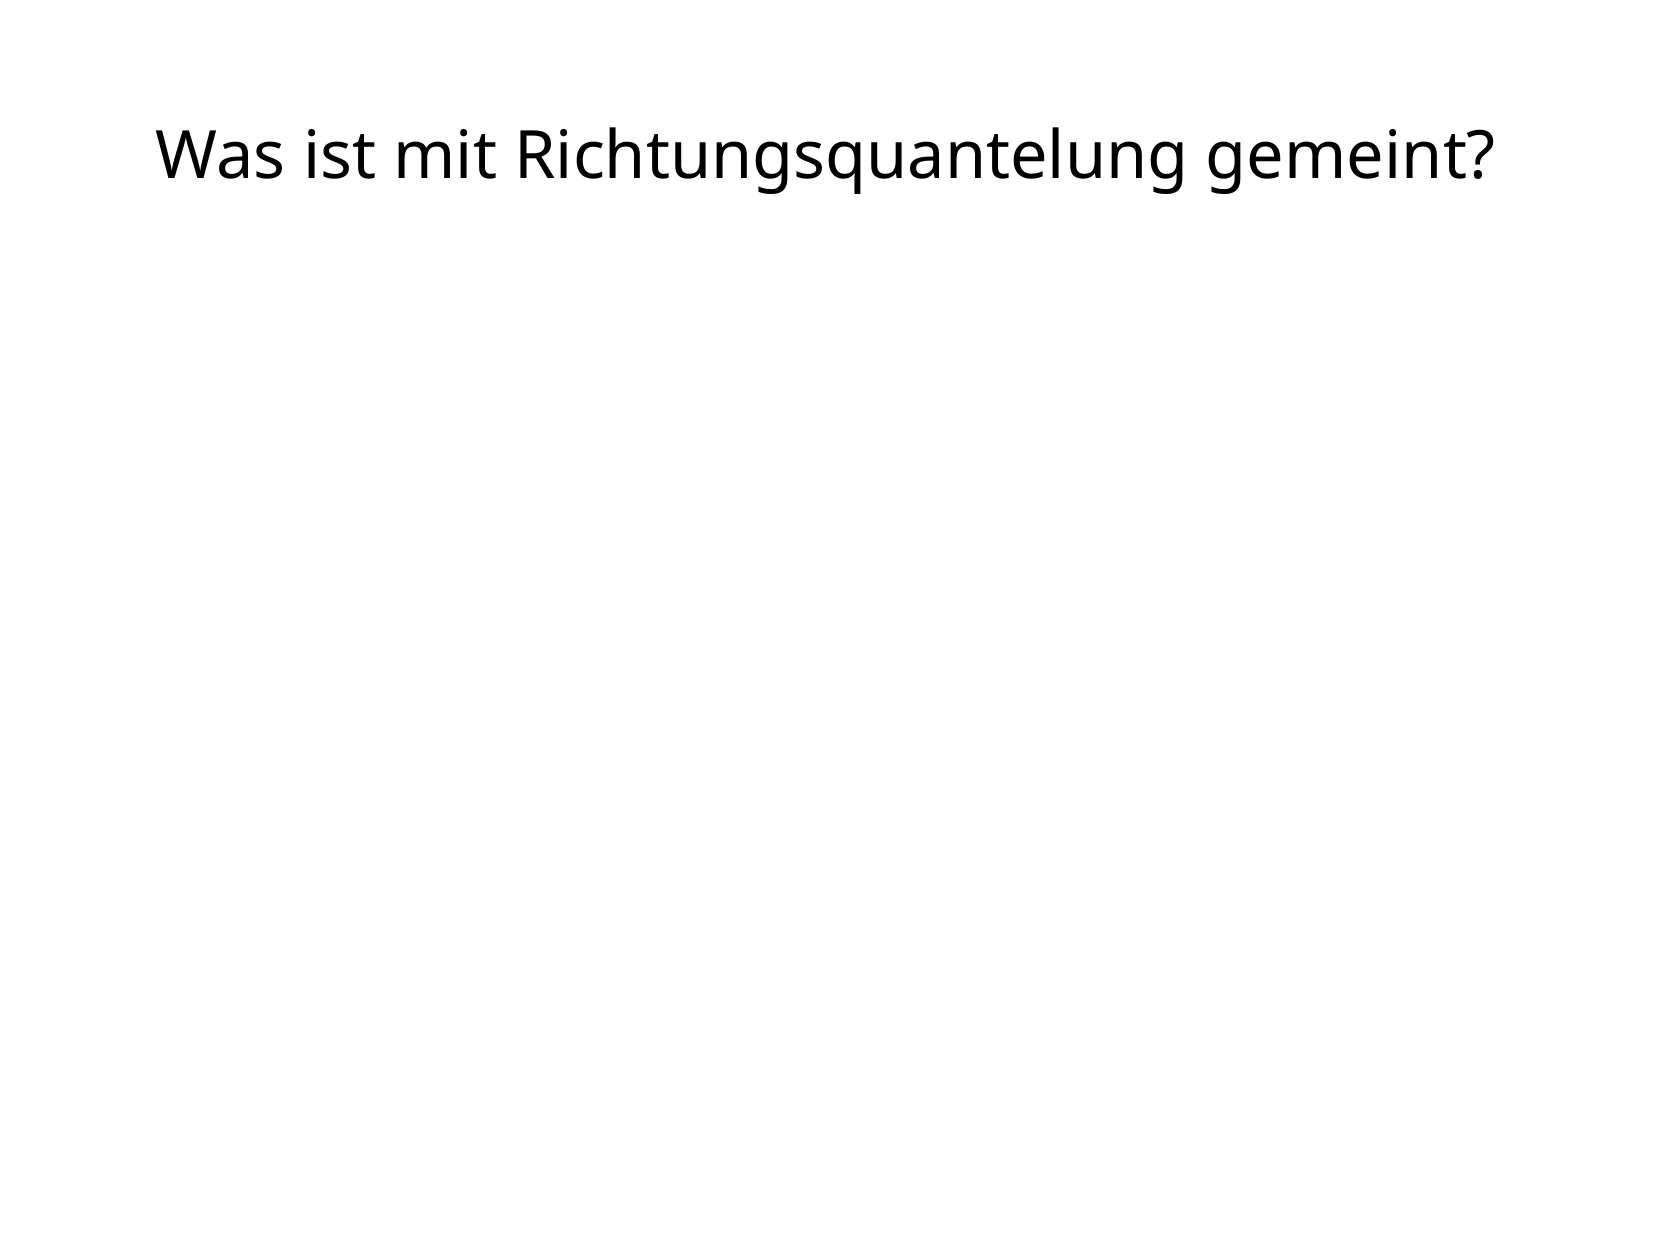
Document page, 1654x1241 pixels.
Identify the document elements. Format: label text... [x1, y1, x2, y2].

title Was ist mit Richtungsquantelung gemeint? [82, 49, 1571, 257]
